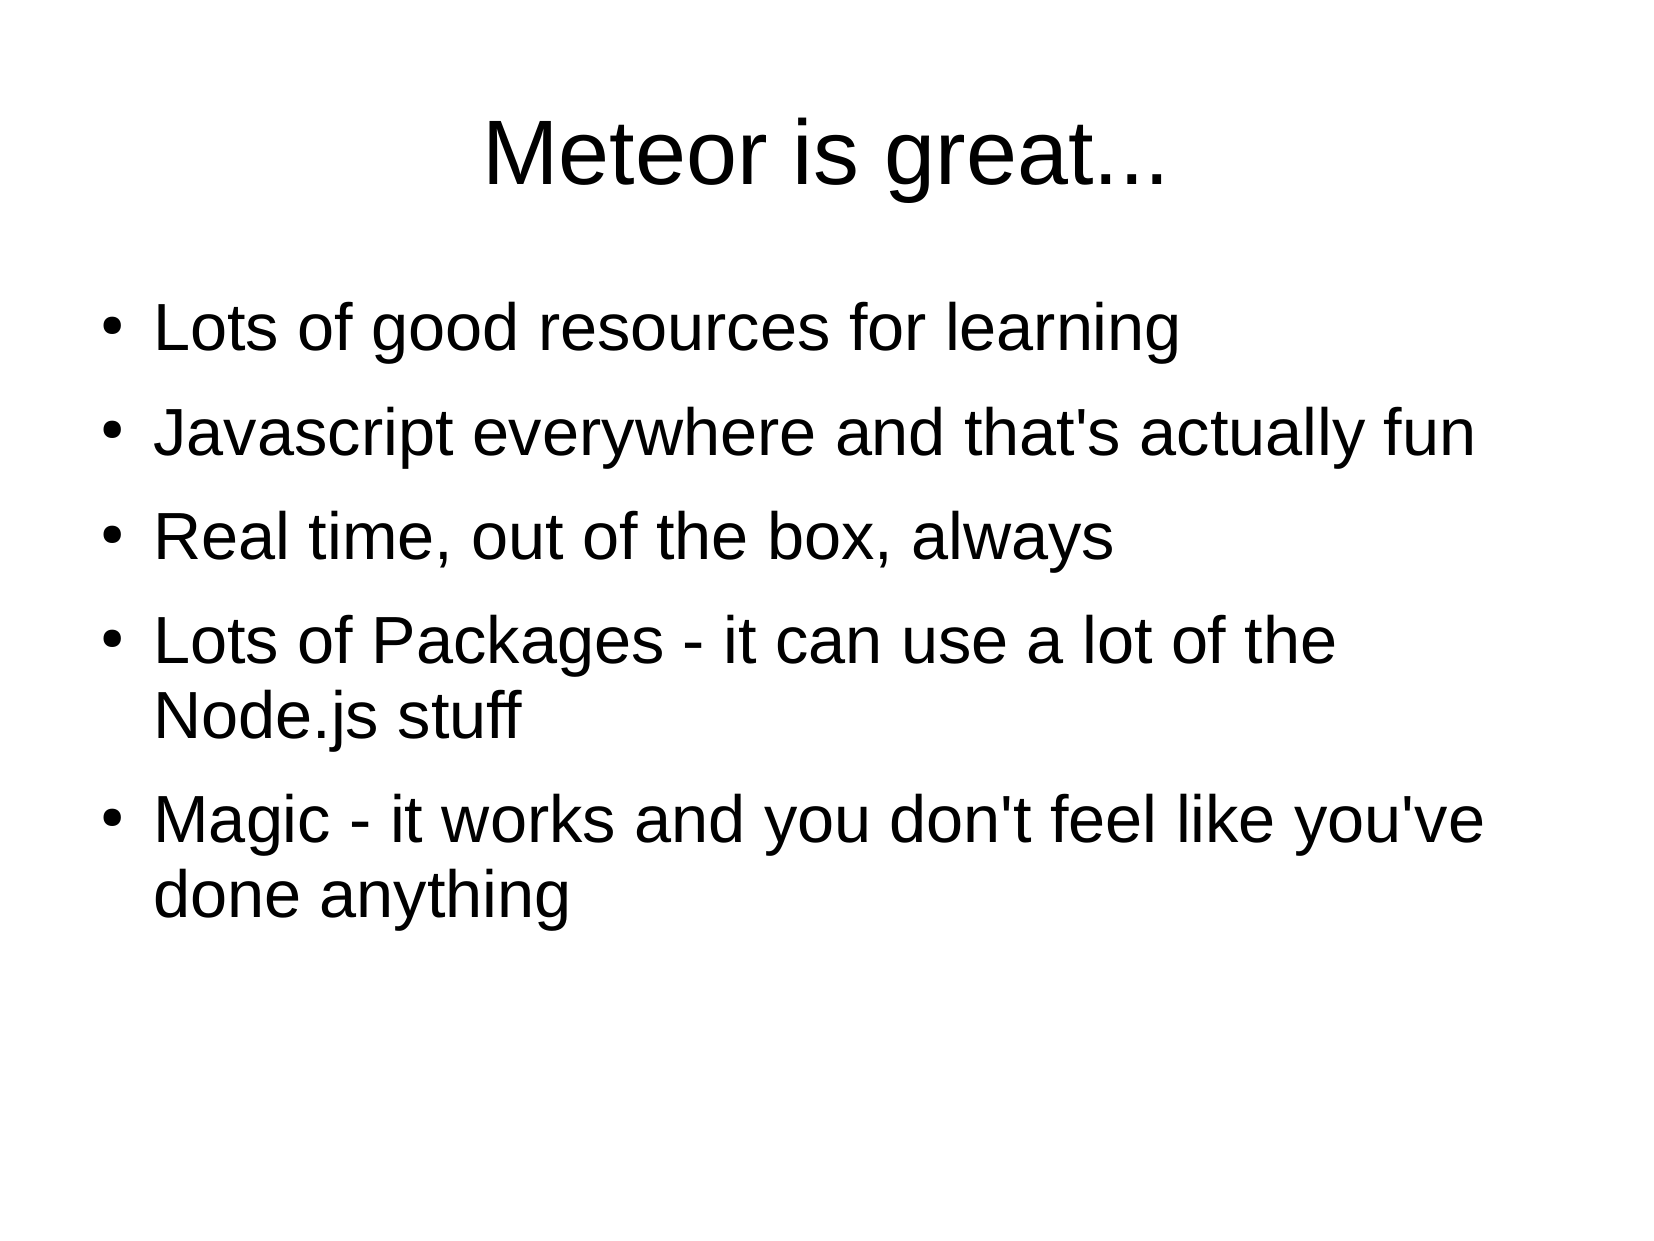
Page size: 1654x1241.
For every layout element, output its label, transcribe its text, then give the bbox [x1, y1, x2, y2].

title Meteor is great... [82, 49, 1571, 257]
list Lots of good resources for learning Javascript everywhere and that's actually fun Real time, out of the box, always Lots of Packages - it can use a lot of the Node.js stuff Magic - it works and you don't feel like you've done anything [82, 290, 1571, 1010]
